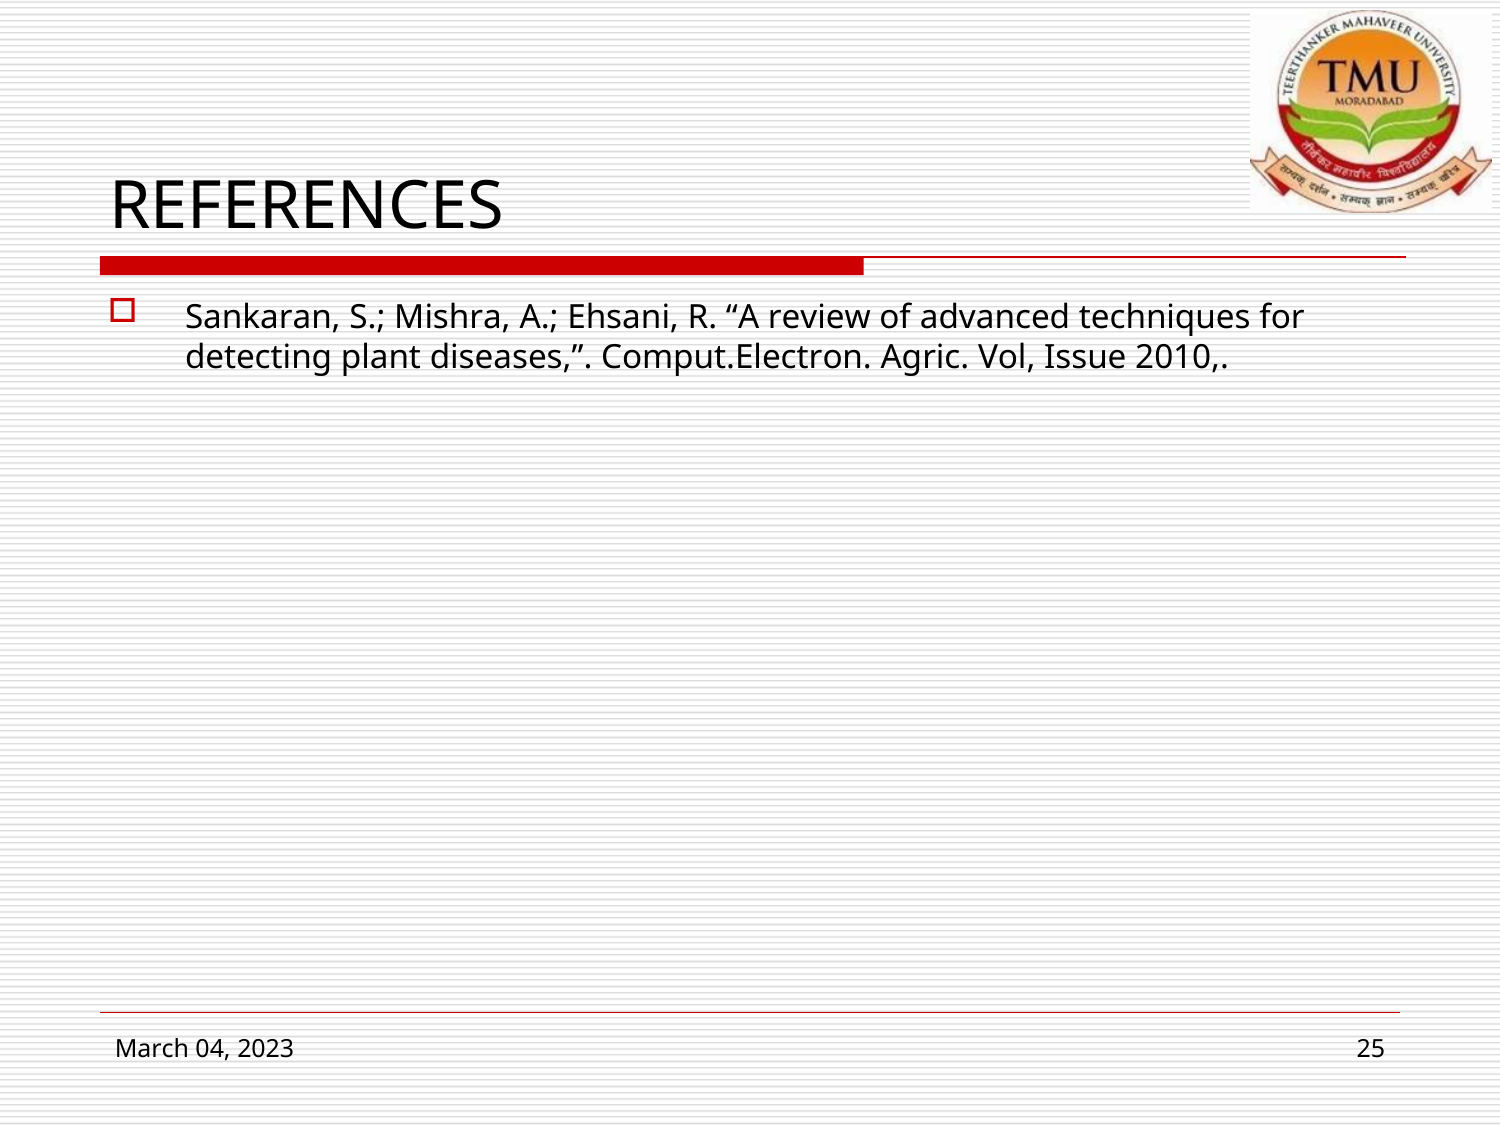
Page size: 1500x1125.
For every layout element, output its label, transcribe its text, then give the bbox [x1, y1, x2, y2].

text_box March 04, 2023 [99, 1024, 426, 1103]
text_box <number> [1074, 1024, 1401, 1103]
title REFERENCES [94, 50, 1407, 250]
picture [0, 0, 1500, 1125]
list Sankaran, S.; Mishra, A.; Ehsani, R. “A review of advanced techniques for detecting plant diseases,”. Comput.Electron. Agric. Vol, Issue 2010,. [92, 287, 1406, 988]
